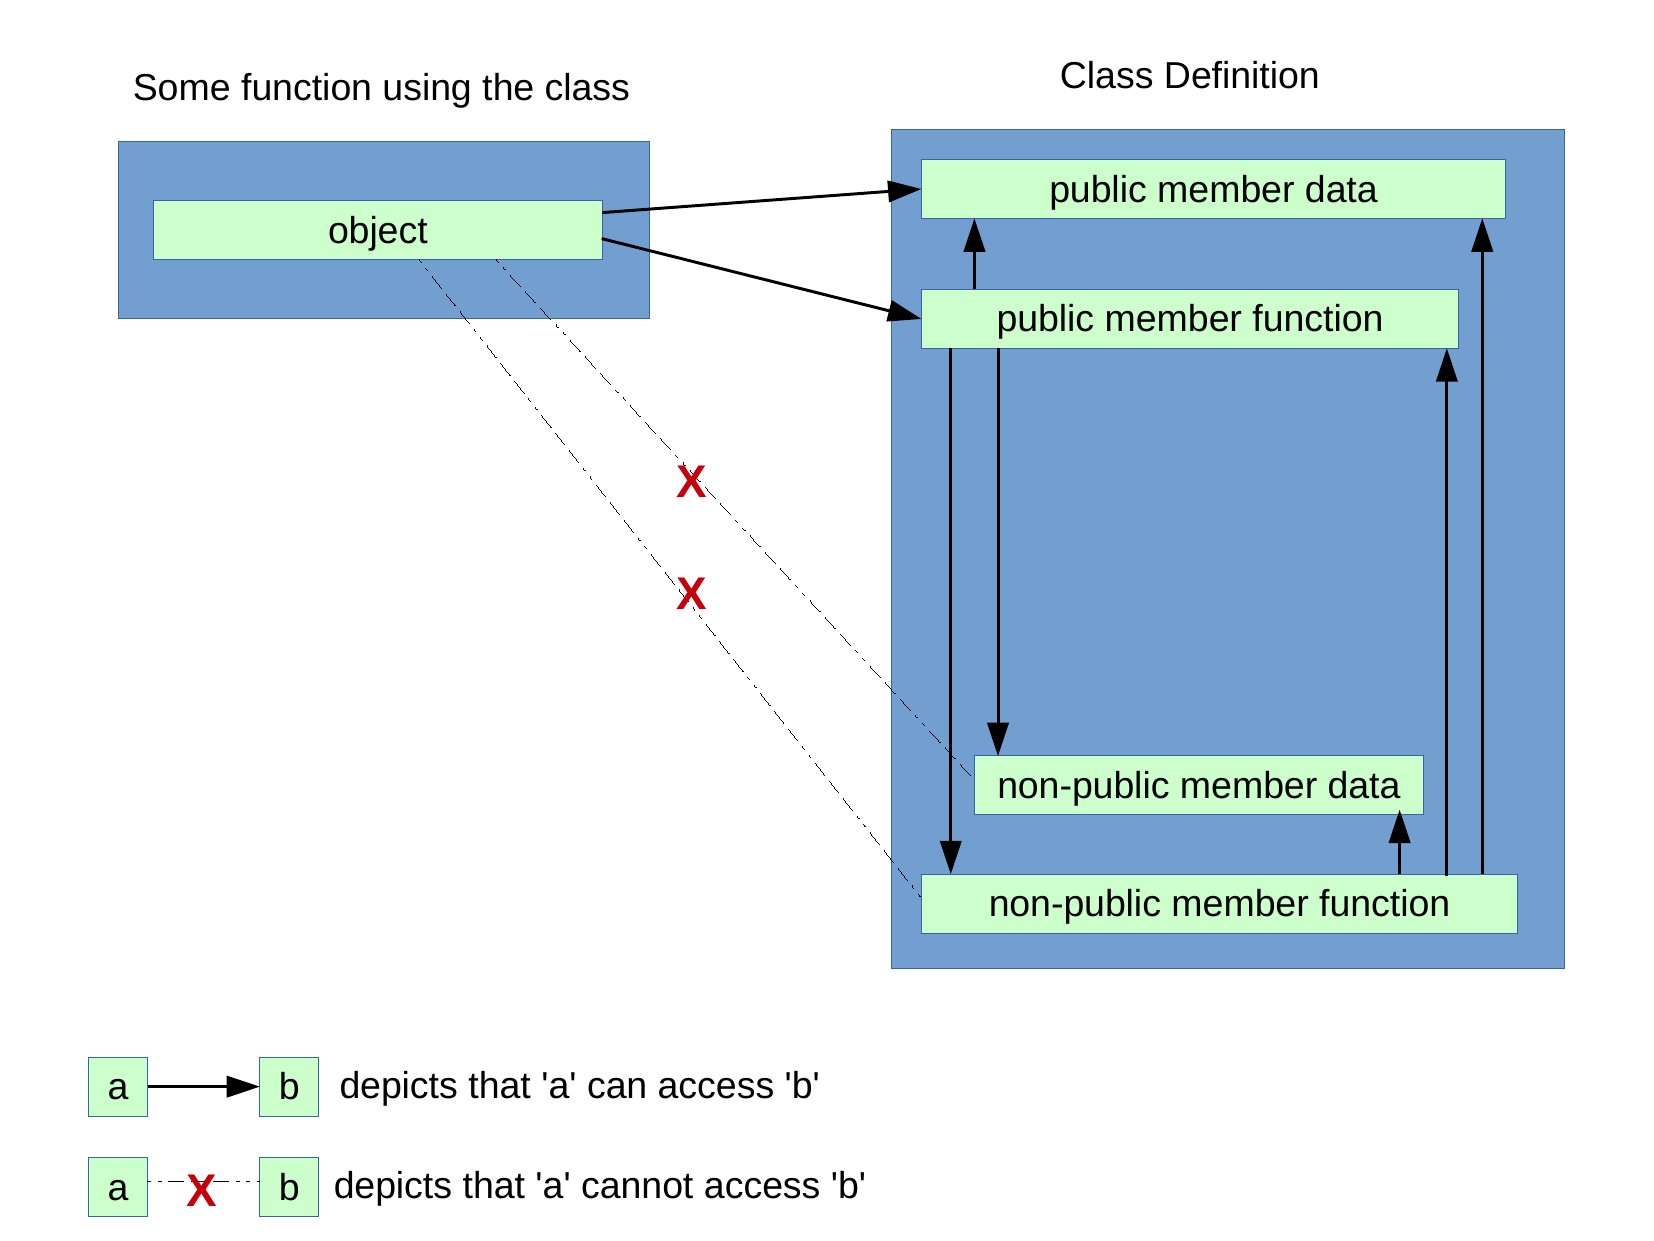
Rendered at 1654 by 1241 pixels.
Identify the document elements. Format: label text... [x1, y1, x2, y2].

text_box Class Definition [1045, 47, 1335, 105]
text_box Some function using the class [118, 59, 646, 116]
text_box depicts that 'a' cannot access 'b' [318, 1157, 882, 1215]
text_box depicts that 'a' can access 'b' [324, 1057, 836, 1114]
text_box [603, 211, 650, 248]
text_box a [88, 1157, 148, 1217]
text_box non-public member function [921, 874, 1518, 934]
text_box [118, 141, 650, 319]
text_box b [259, 1057, 319, 1117]
text_box object [153, 200, 603, 260]
text_box X [171, 1157, 232, 1224]
text_box non-public member data [974, 755, 1424, 815]
text_box a [88, 1057, 148, 1117]
text_box b [259, 1157, 319, 1217]
text_box [975, 219, 1481, 874]
text_box public member function [921, 289, 1459, 349]
text_box [891, 129, 1565, 969]
text_box [999, 349, 1446, 874]
text_box X [661, 448, 722, 515]
text_box public member data [921, 159, 1506, 219]
text_box [952, 349, 1398, 874]
text_box [891, 190, 973, 318]
text_box X [661, 561, 722, 628]
